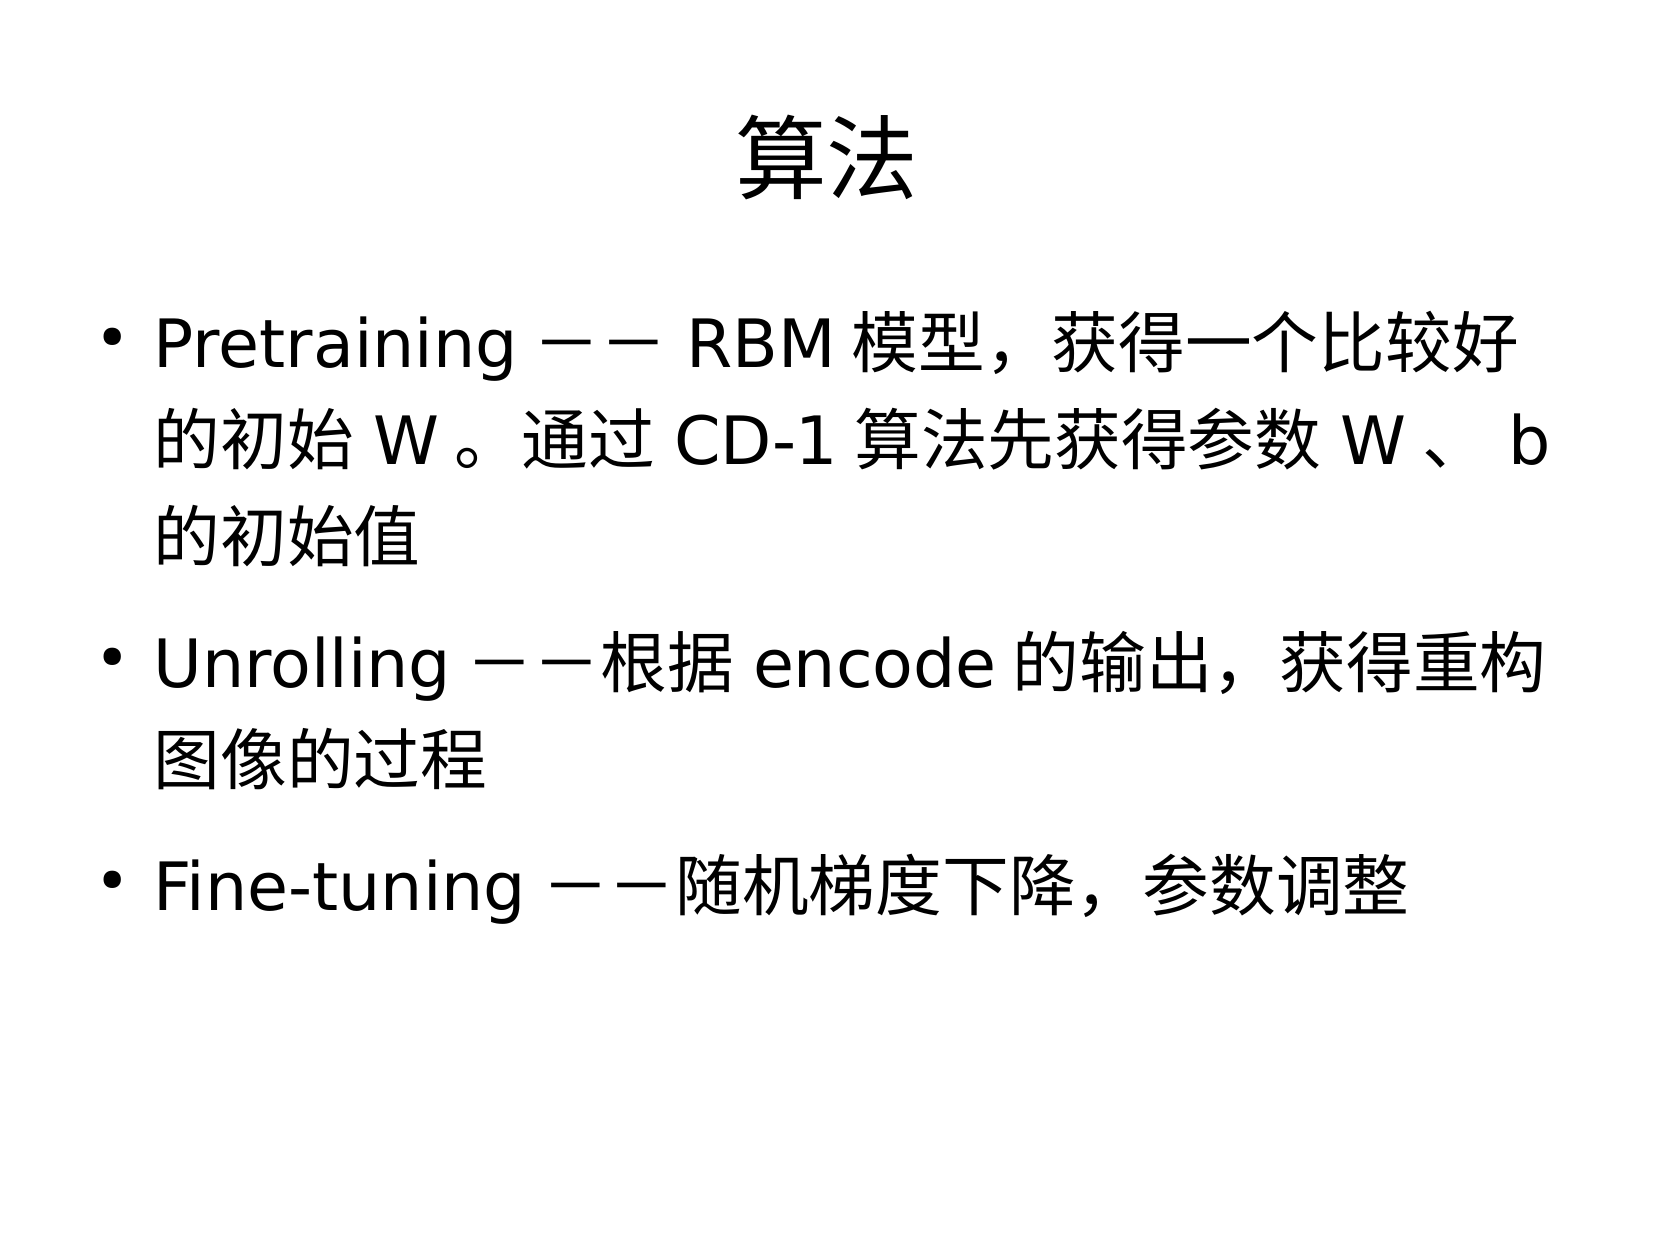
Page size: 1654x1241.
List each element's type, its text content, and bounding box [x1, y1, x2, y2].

title 算法 [82, 49, 1571, 257]
list Pretraining－－RBM模型，获得一个比较好的初始W。通过CD-1算法先获得参数W、b的初始值 Unrolling－－根据encode的输出，获得重构图像的过程 Fine-tuning－－随机梯度下降，参数调整 [82, 290, 1571, 1010]
